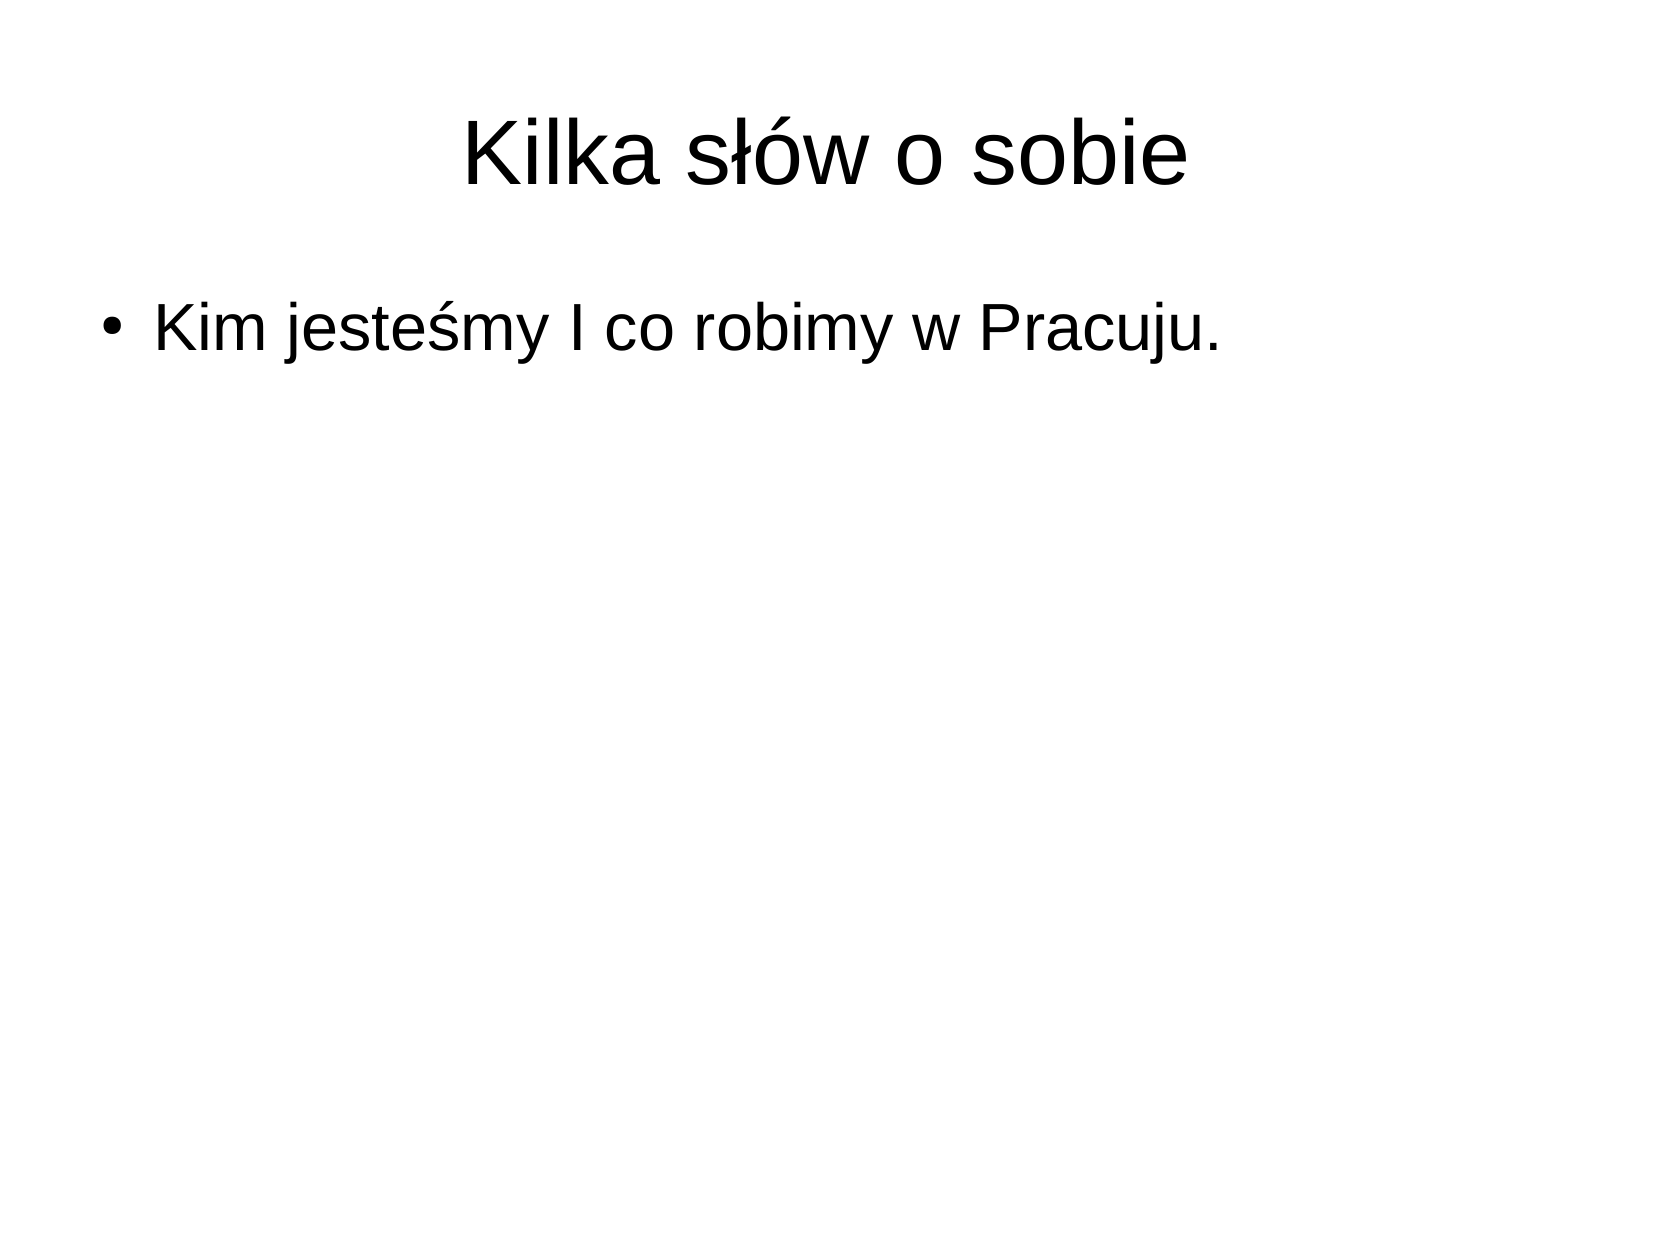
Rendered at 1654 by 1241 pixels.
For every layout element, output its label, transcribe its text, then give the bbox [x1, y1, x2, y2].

title Kilka słów o sobie [82, 49, 1571, 257]
list Kim jesteśmy I co robimy w Pracuju. [82, 290, 1571, 1010]
